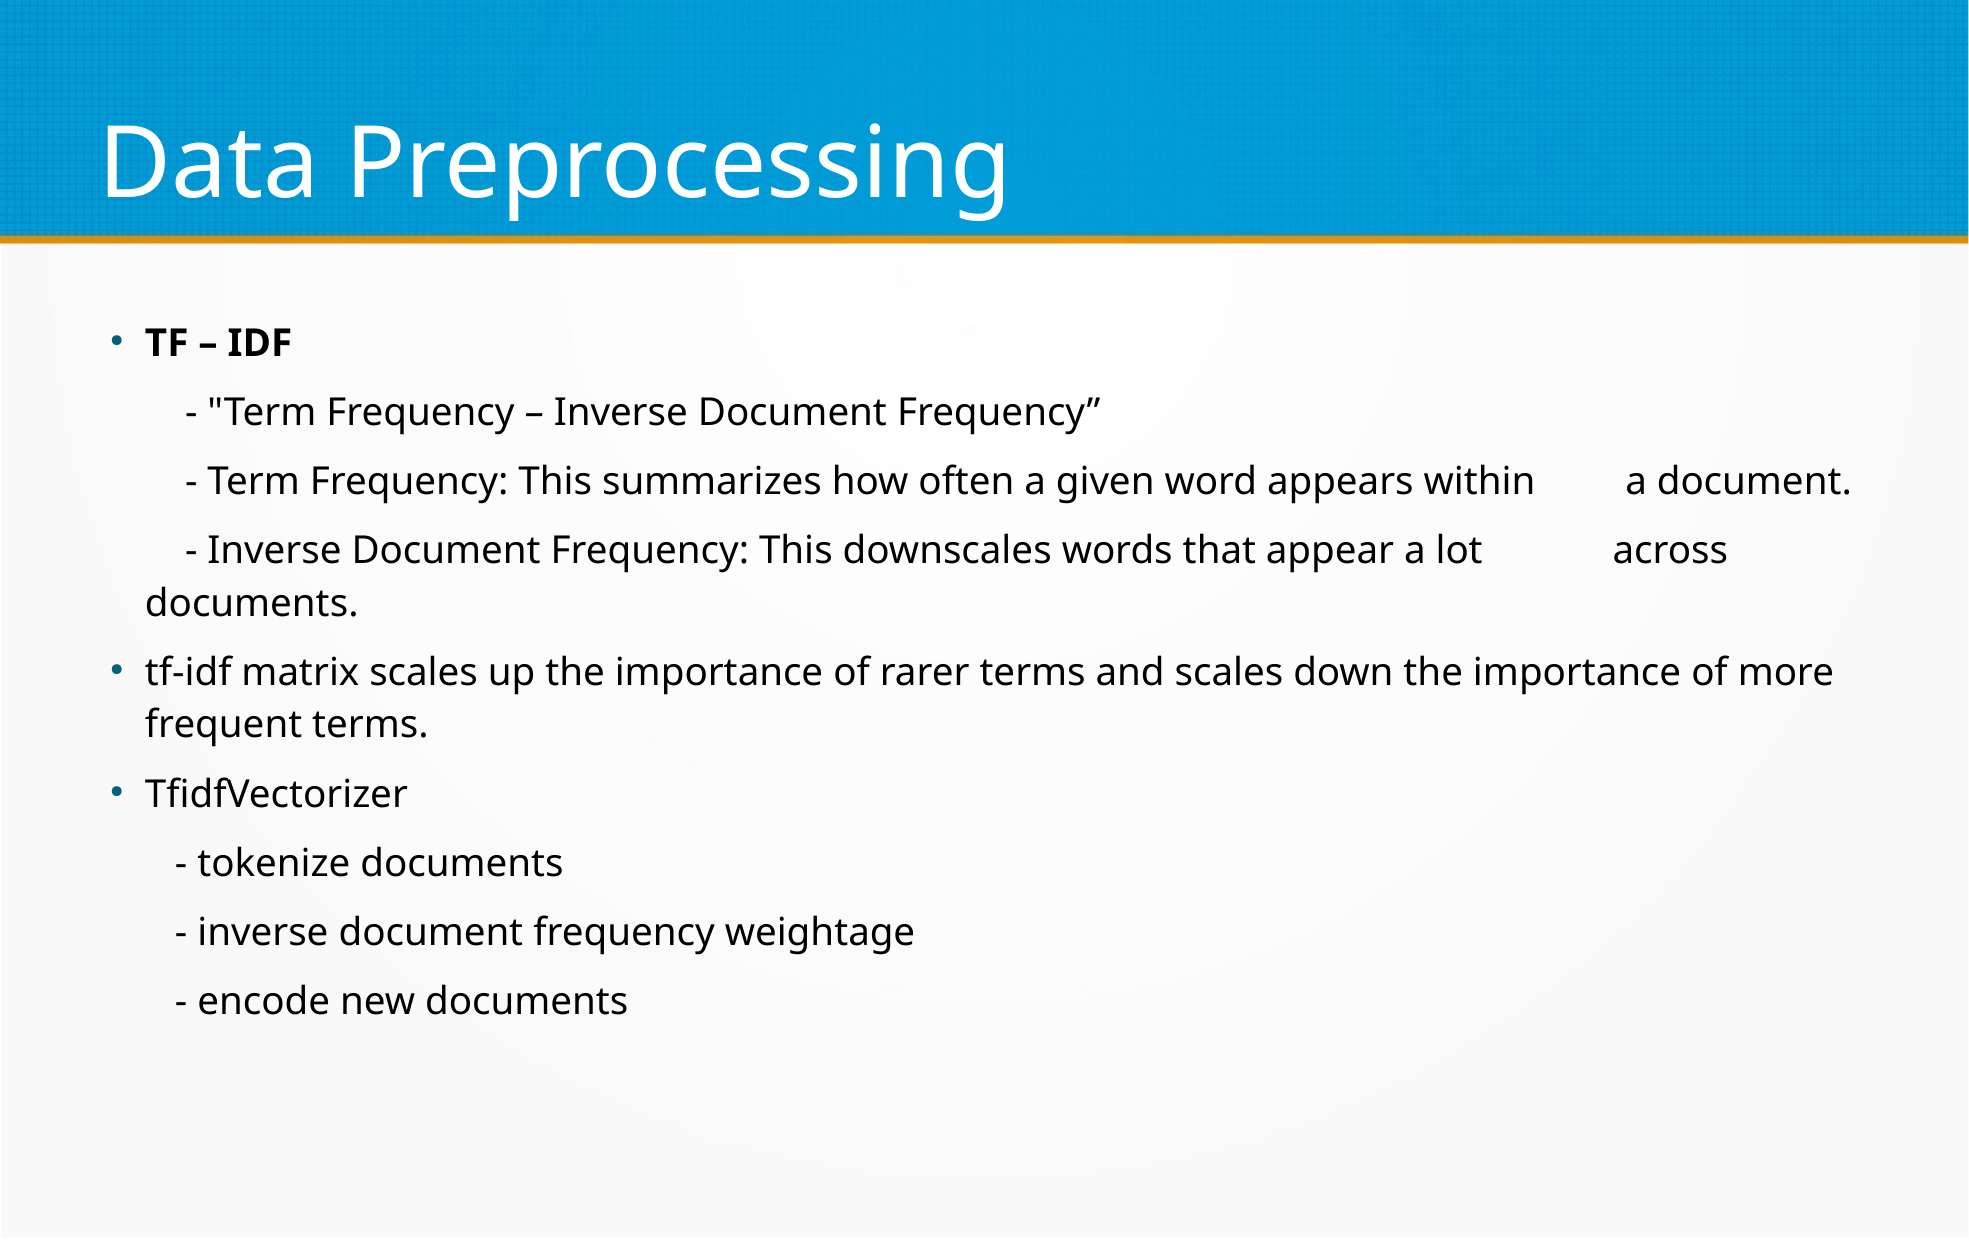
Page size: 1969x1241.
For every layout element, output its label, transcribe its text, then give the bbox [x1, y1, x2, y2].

title Data Preprocessing [98, 19, 1870, 227]
picture [0, 233, 1969, 1241]
list TF – IDF - "Term Frequency – Inverse Document Frequency” - Term Frequency: This summarizes how often a given word appears within a document. - Inverse Document Frequency: This downscales words that appear a lot across documents. tf-idf matrix scales up the importance of rarer terms and scales down the importance of more frequent terms. TfidfVectorizer - tokenize documents - inverse document frequency weightage - encode new documents [98, 315, 1861, 1081]
